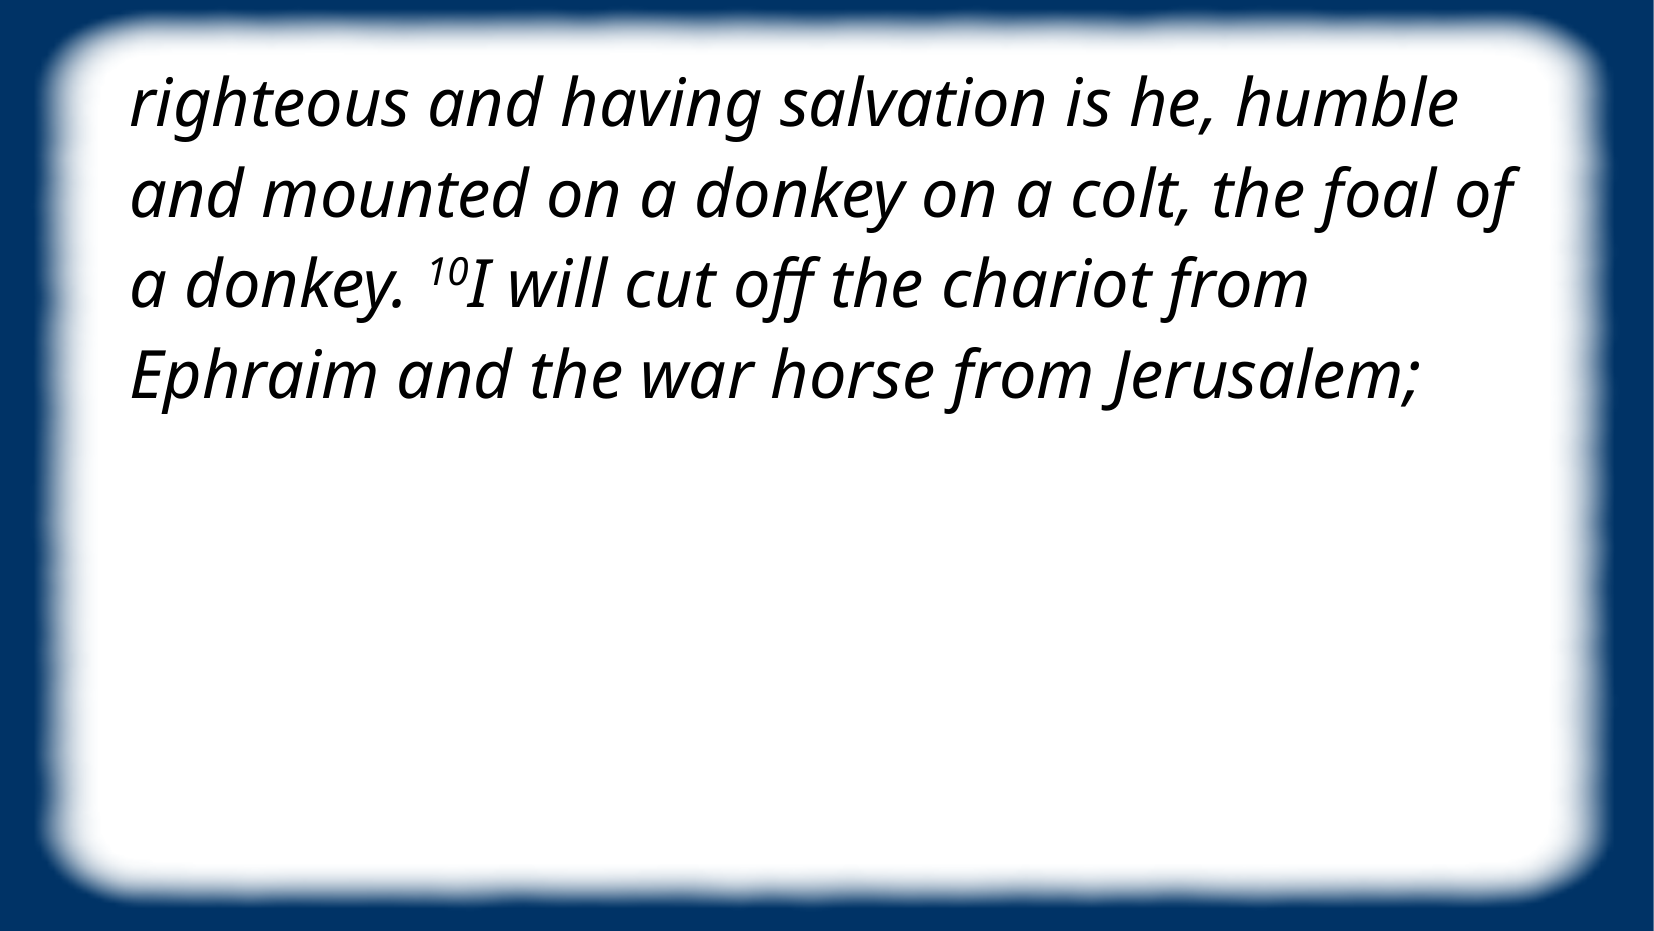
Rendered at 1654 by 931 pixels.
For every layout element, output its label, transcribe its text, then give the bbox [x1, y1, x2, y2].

picture [0, 0, 1654, 931]
text_box righteous and having salvation is he, humble and mounted on a donkey on a colt, the foal of a donkey. 10I will cut off the chariot from Ephraim and the war horse from Jerusalem; [95, 47, 1551, 507]
